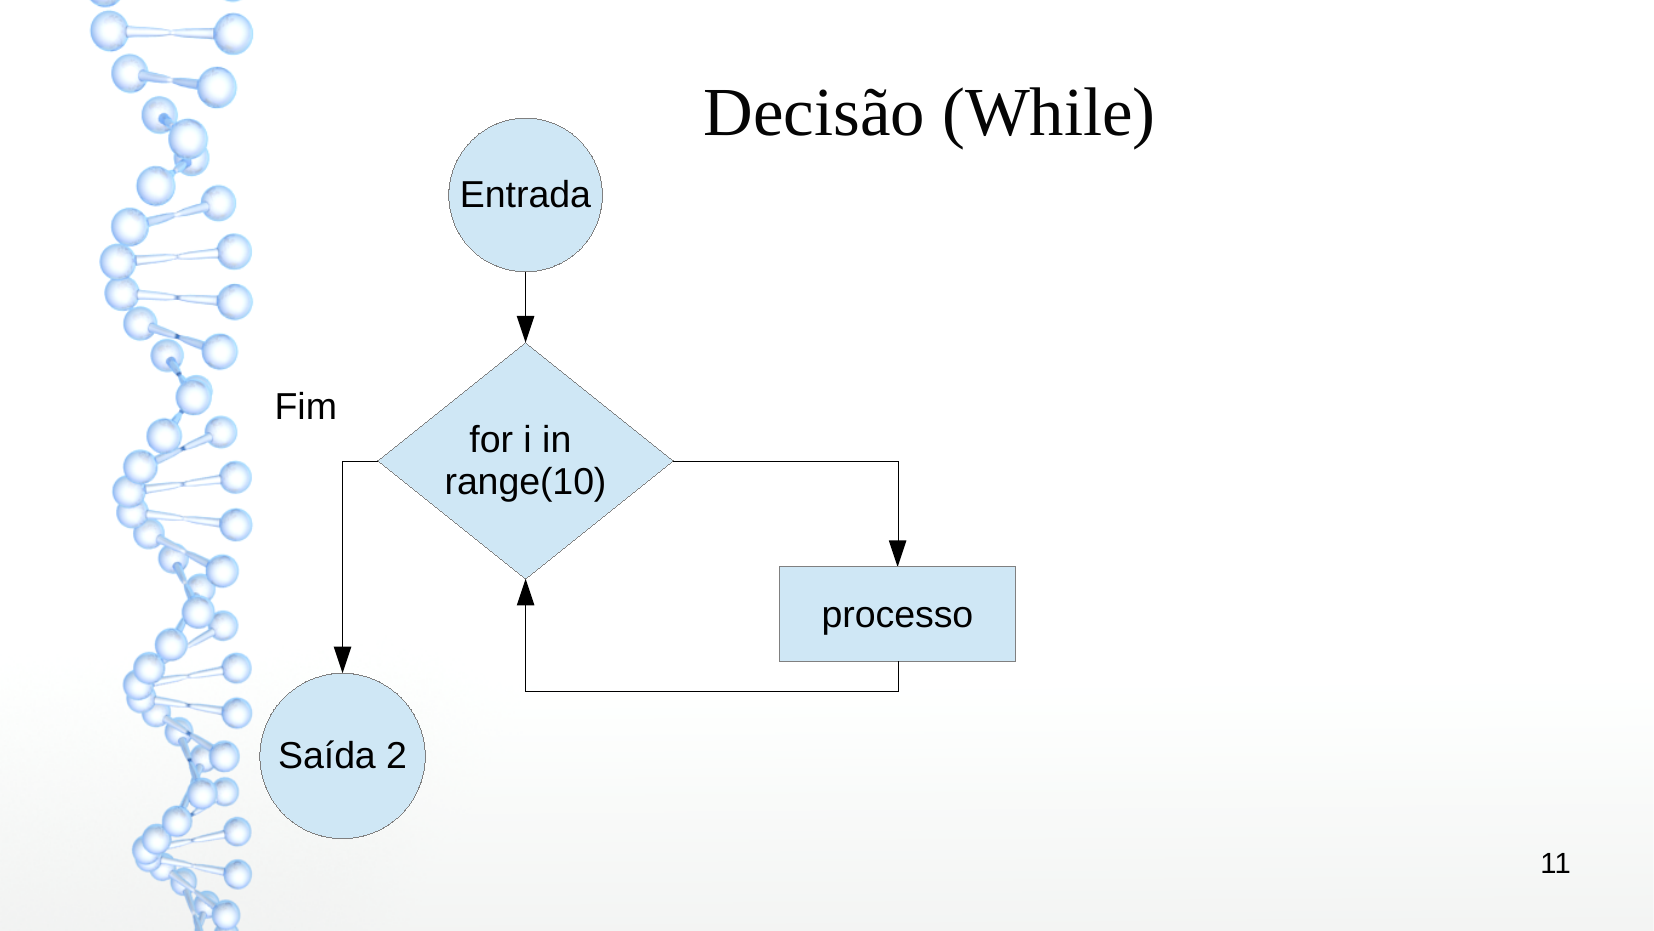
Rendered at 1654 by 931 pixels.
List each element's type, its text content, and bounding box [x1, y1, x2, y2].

text_box Saída 2 [259, 673, 426, 839]
text_box Entrada [448, 118, 603, 272]
text_box Fim [259, 377, 384, 435]
text_box processo [779, 566, 1016, 662]
picture [0, 0, 1654, 931]
text_box for i in range(10) [377, 342, 674, 579]
title Decisão (While) [265, 35, 1595, 189]
